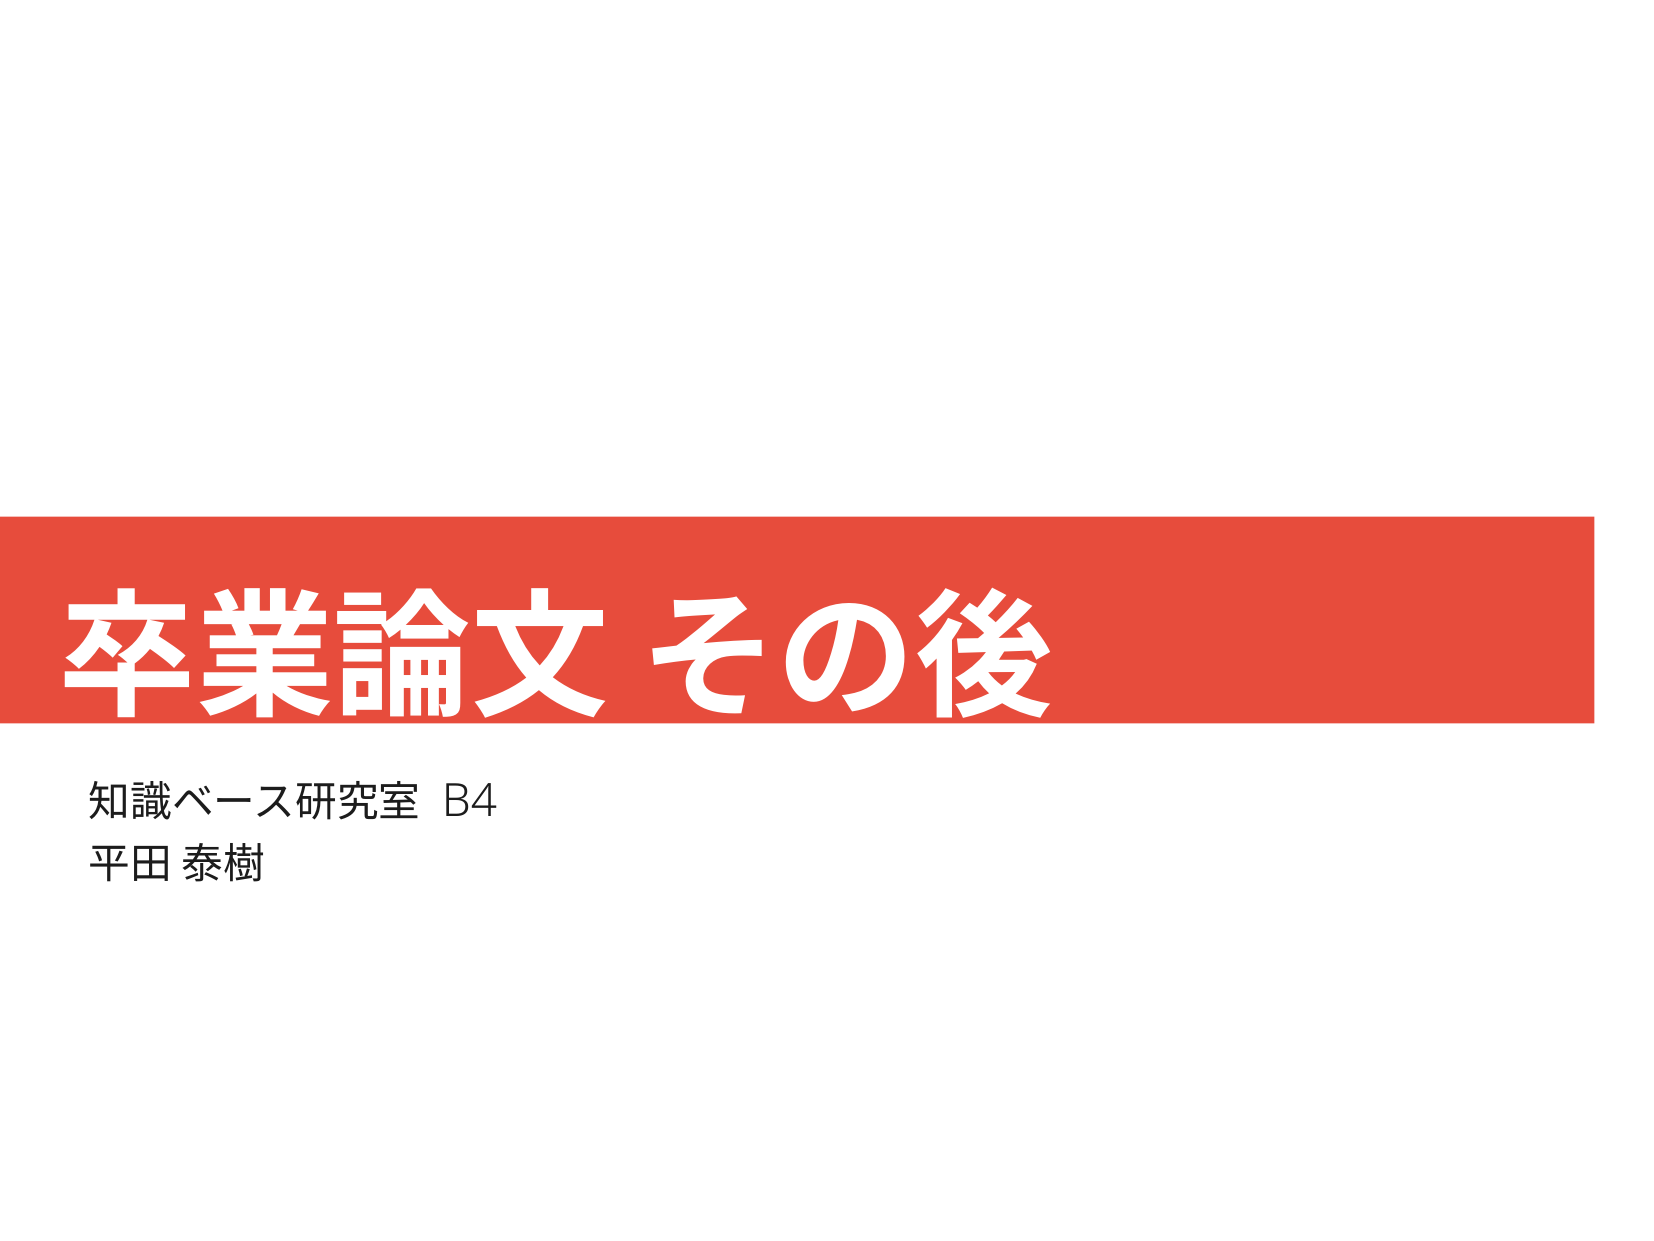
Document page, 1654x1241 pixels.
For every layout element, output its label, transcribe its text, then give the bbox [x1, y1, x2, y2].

subtitle 知識ベース研究室 B4 平田 泰樹 [88, 767, 1595, 1182]
title 卒業論文 その後 [59, 546, 1595, 694]
